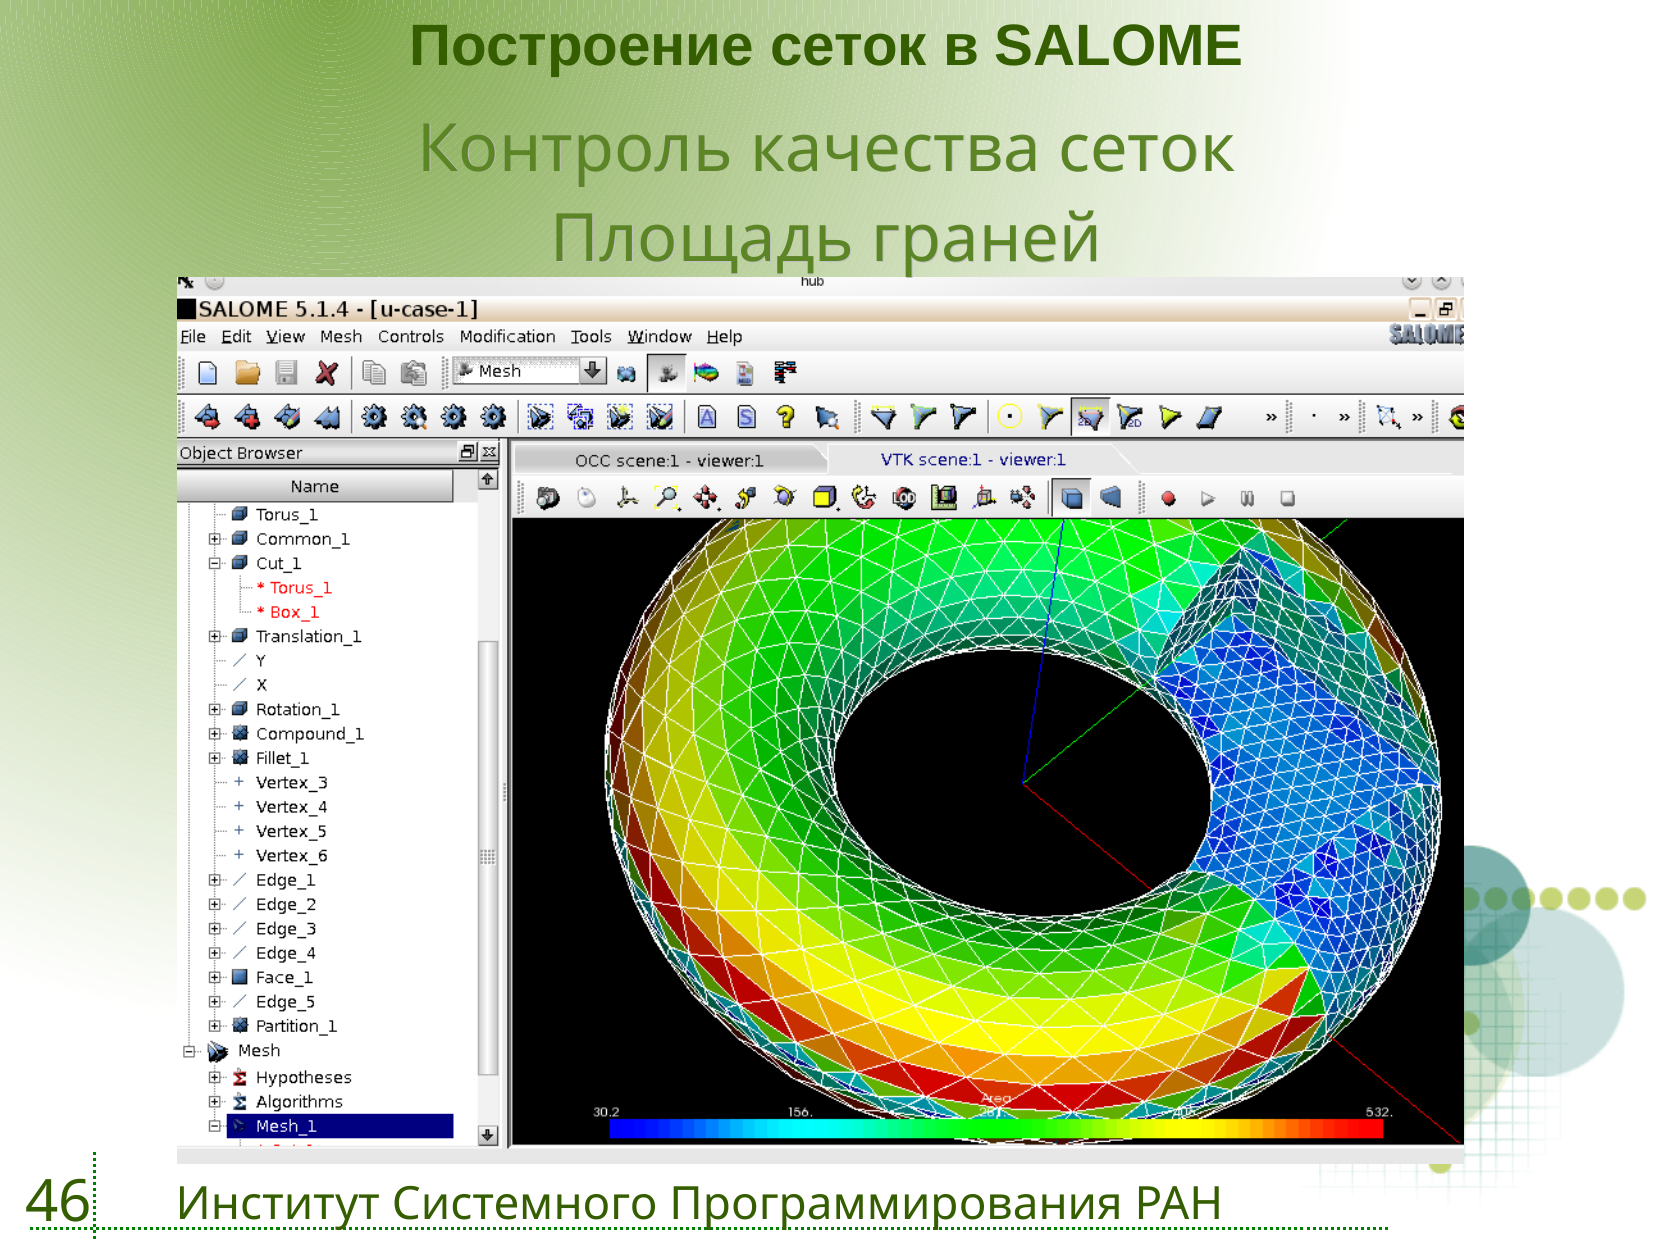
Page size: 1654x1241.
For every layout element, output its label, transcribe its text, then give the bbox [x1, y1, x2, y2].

picture [177, 277, 1654, 1211]
text_box Контроль качества сеток Площадь граней [0, 92, 1654, 272]
